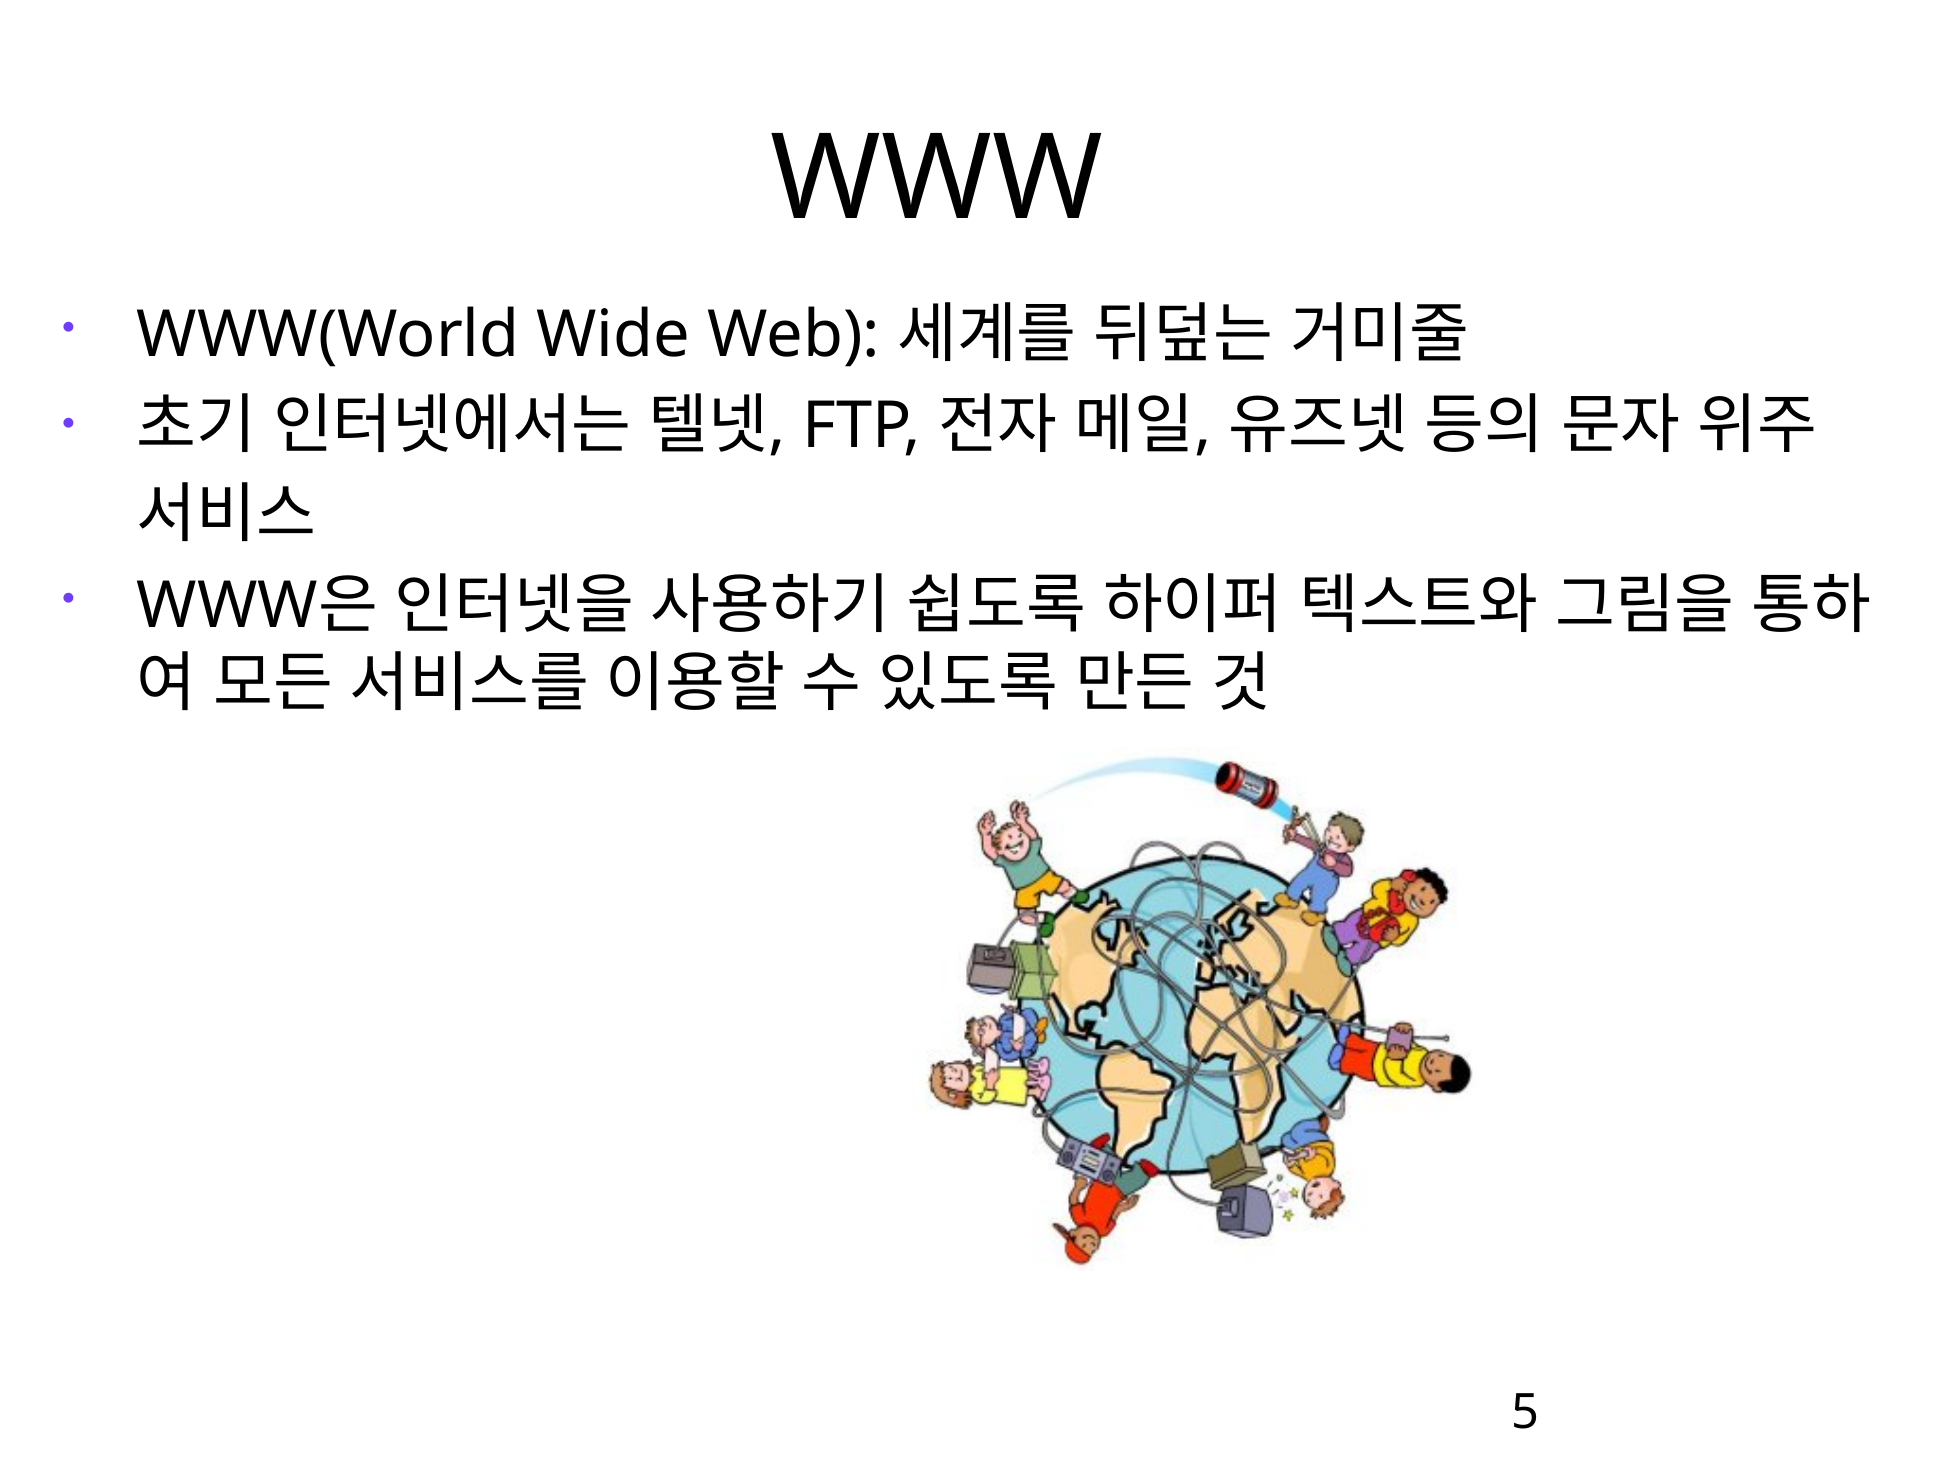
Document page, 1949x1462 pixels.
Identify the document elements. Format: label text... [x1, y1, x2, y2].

slide_number <숫자> [1496, 1372, 1899, 1462]
picture [912, 747, 1480, 1271]
list WWW(World Wide Web): 세계를 뒤덮는 거미줄 초기 인터넷에서는 텔넷, FTP, 전자 메일, 유즈넷 등의 문자 위주 서비스 WWW은 인터넷을 사용하기 쉽도록 하이퍼 텍스트와 그림을 통하여 모든 서비스를 이용할 수 있도록 만든 것 [48, 284, 1897, 1343]
title WWW [156, 92, 1749, 255]
